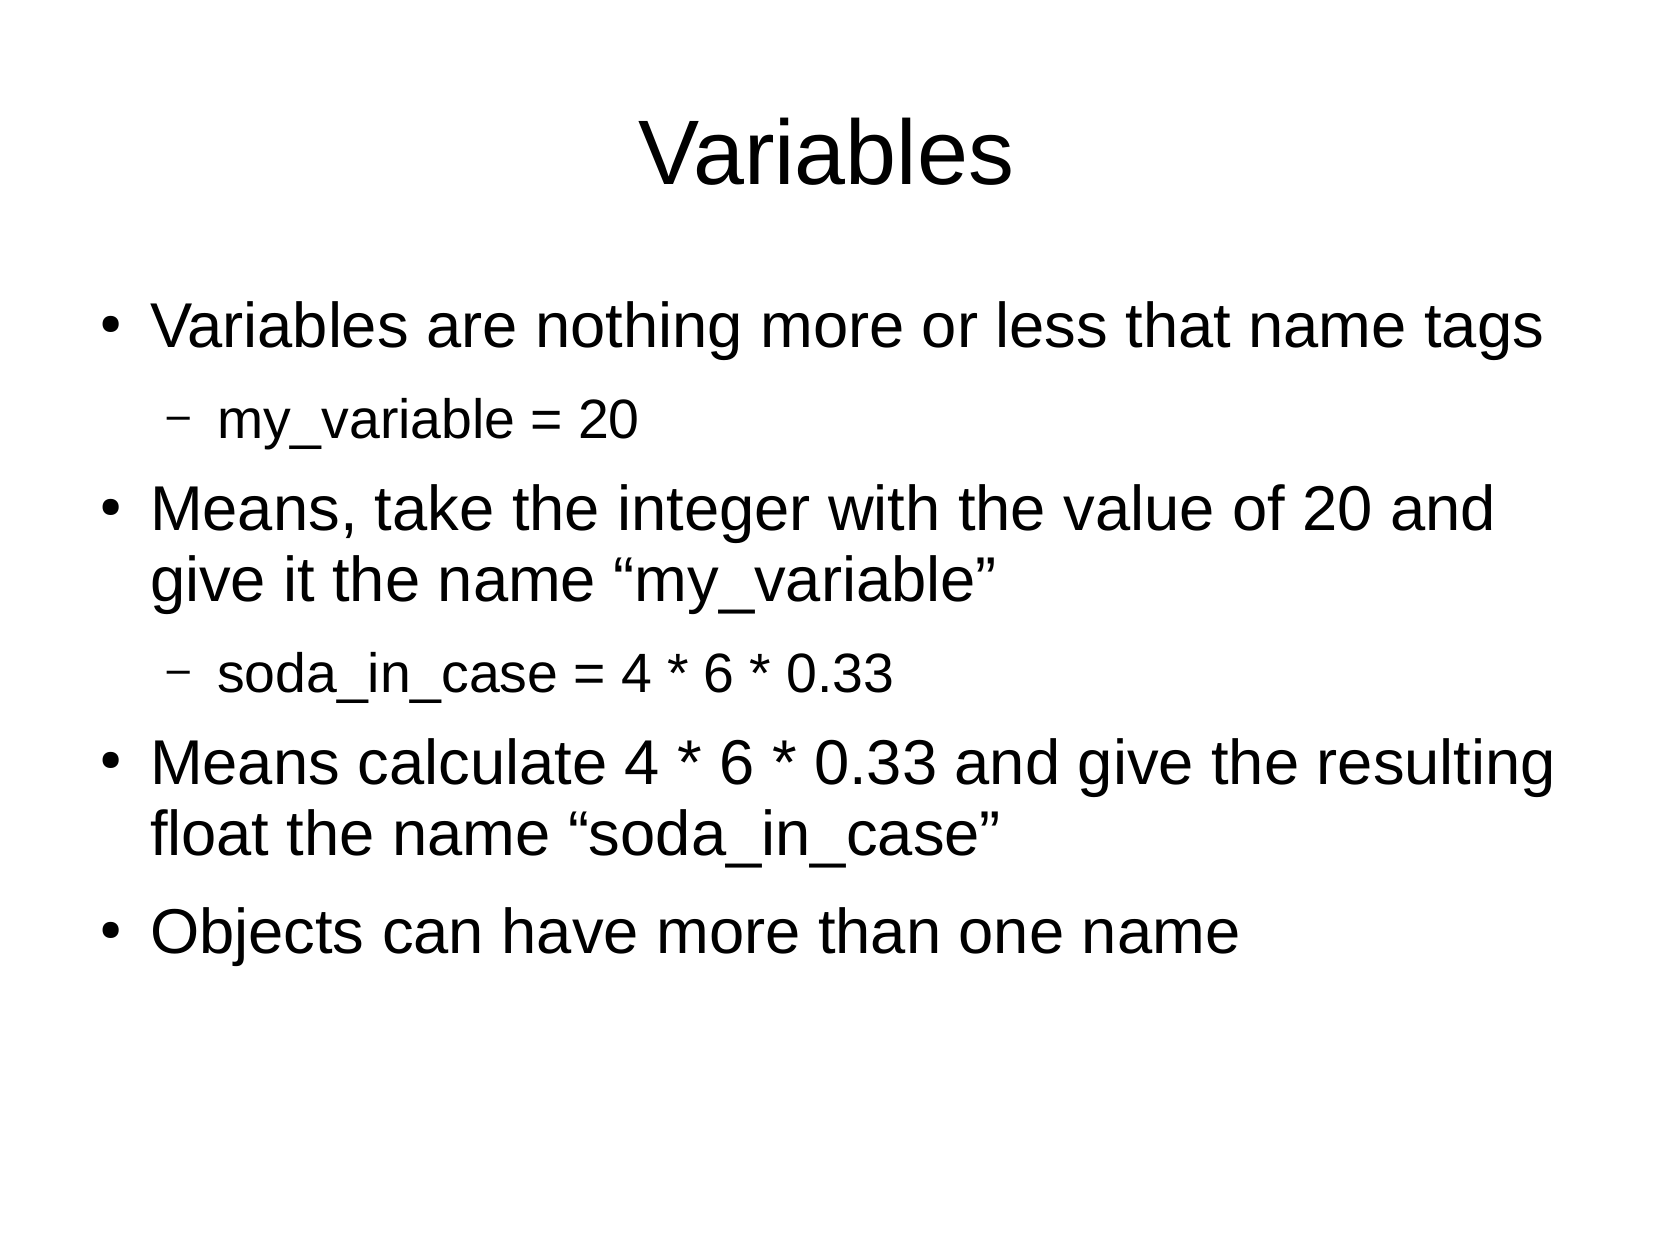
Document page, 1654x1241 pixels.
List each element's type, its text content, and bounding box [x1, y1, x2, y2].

list Variables are nothing more or less that name tags my_variable = 20 Means, take the integer with the value of 20 and give it the name “my_variable” soda_in_case = 4 * 6 * 0.33 Means calculate 4 * 6 * 0.33 and give the resulting float the name “soda_in_case” Objects can have more than one name [82, 290, 1571, 1010]
title Variables [82, 49, 1571, 257]
